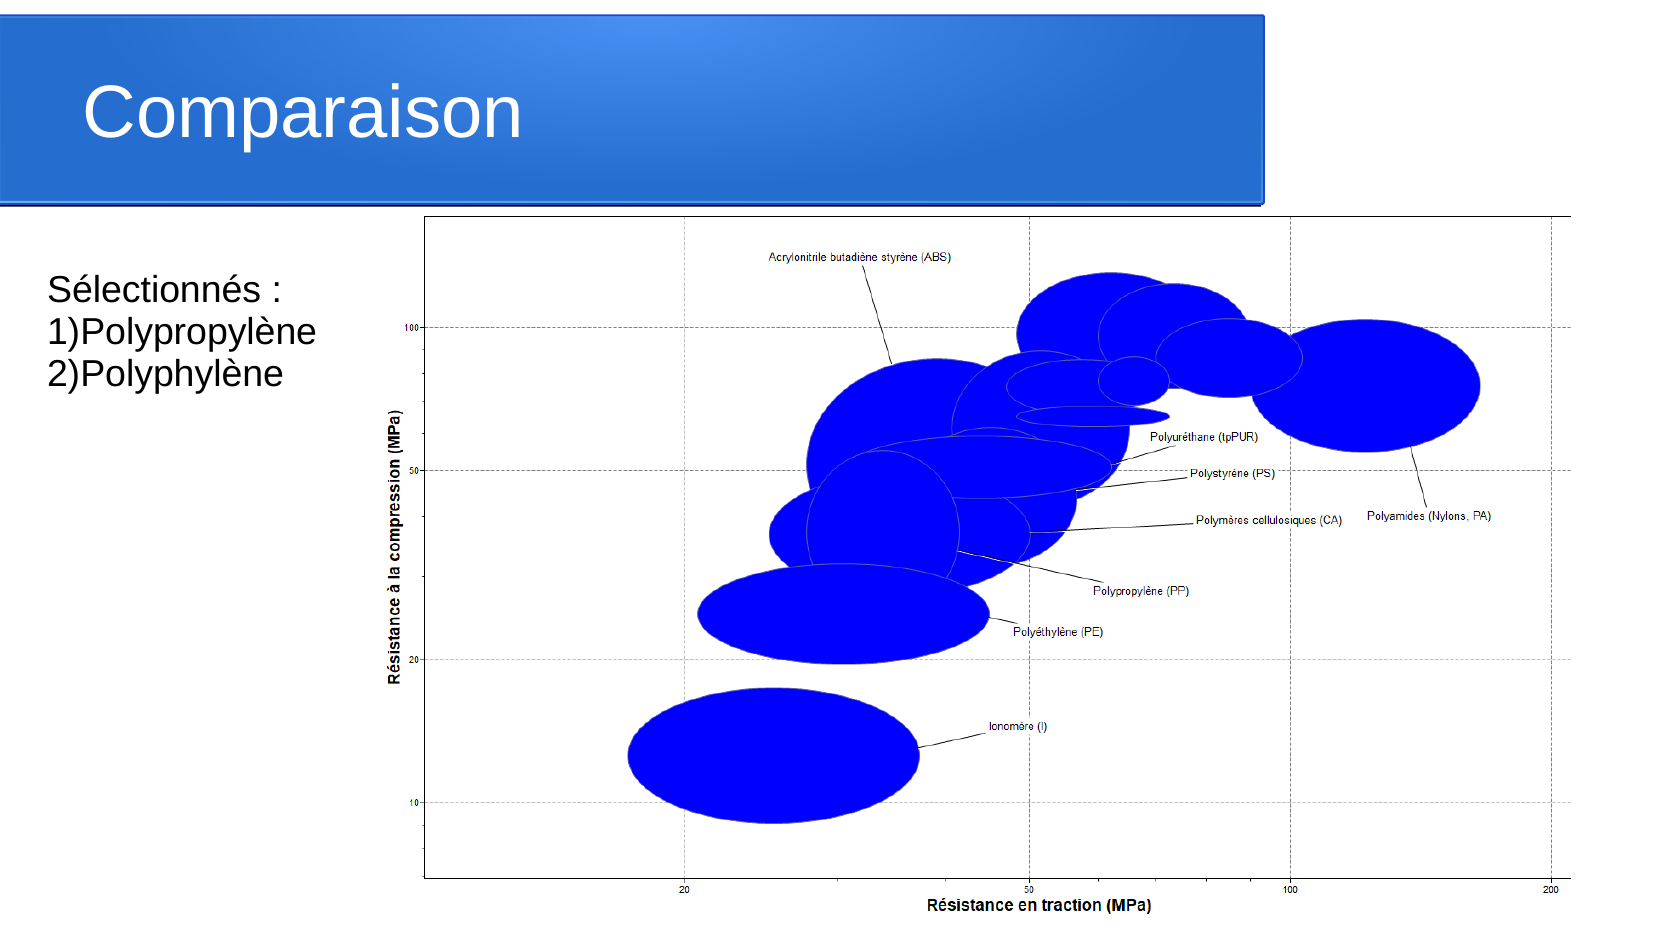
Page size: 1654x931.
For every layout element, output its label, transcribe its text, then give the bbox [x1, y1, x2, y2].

picture [377, 212, 1571, 917]
text_box Sélectionnés : 1)Polypropylène 2)Polyphylène [32, 260, 343, 402]
title Comparaison [82, 35, 1235, 189]
